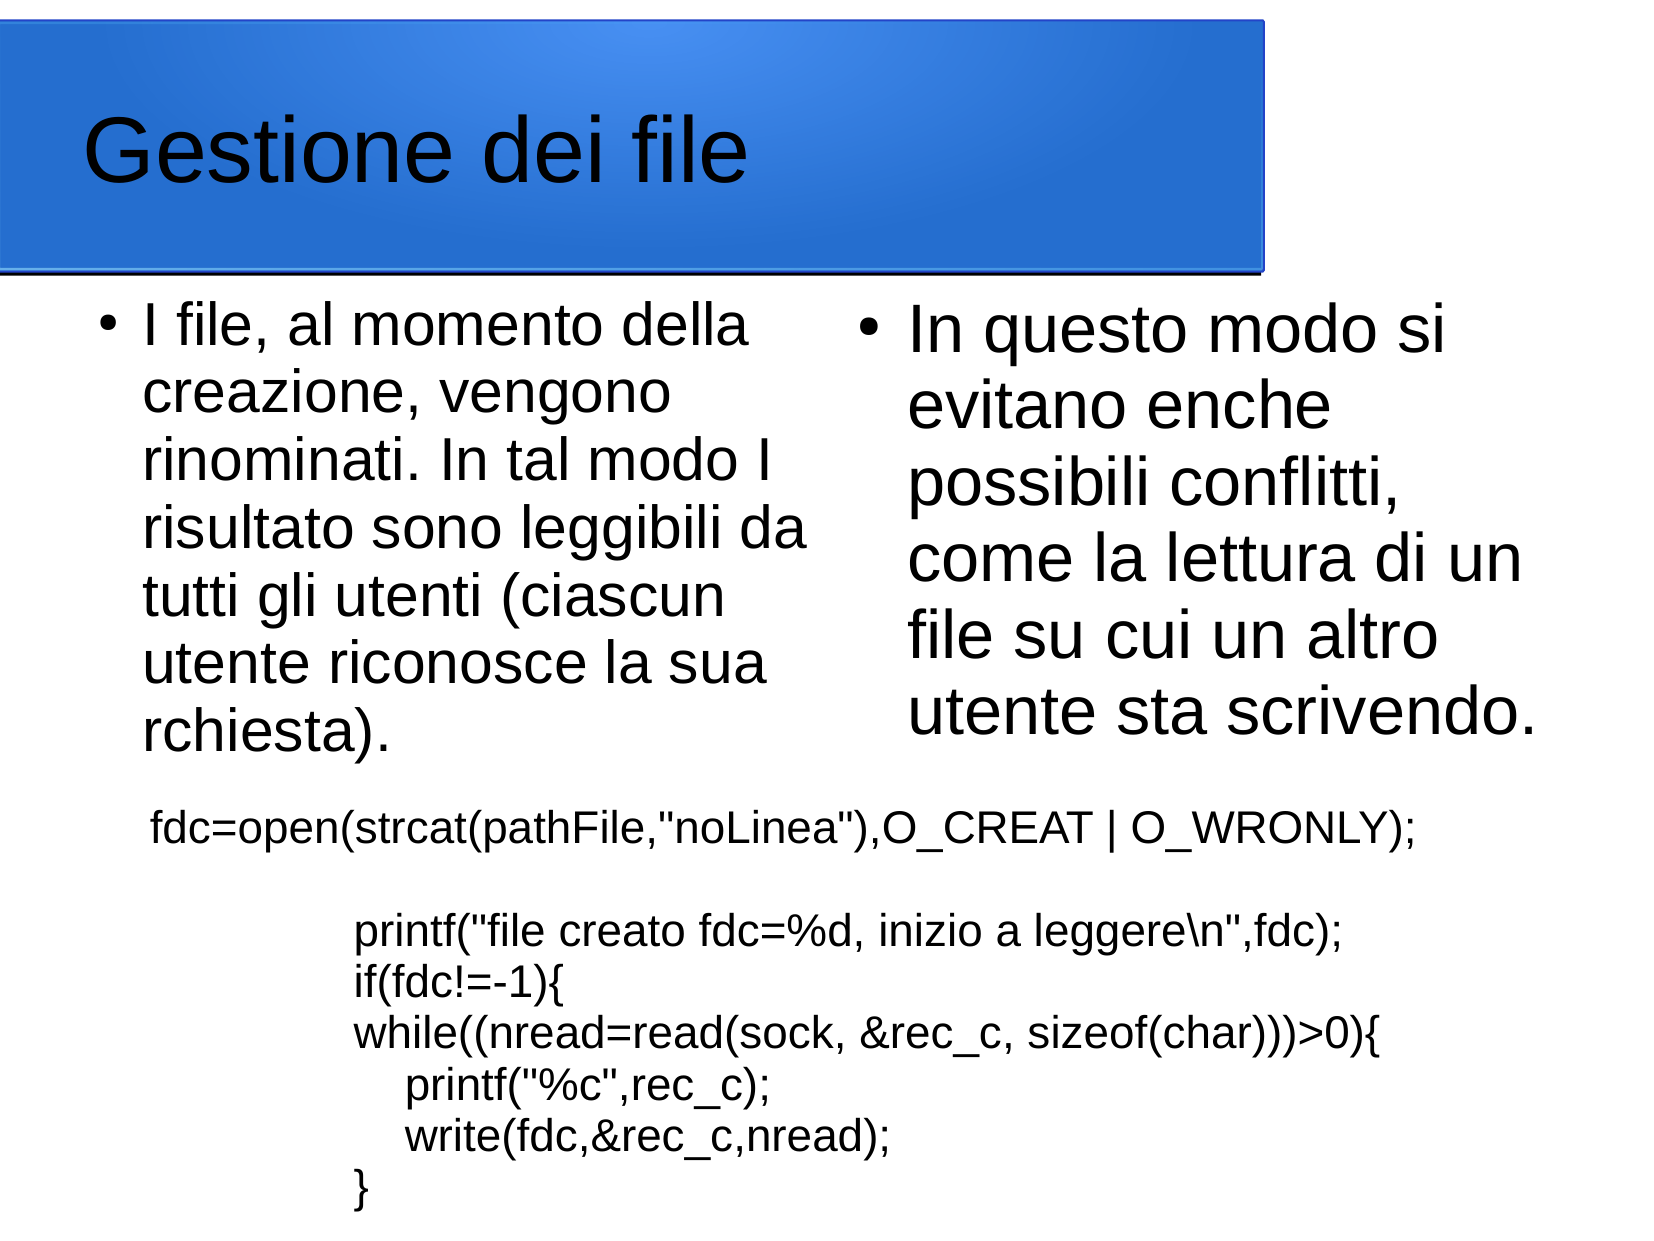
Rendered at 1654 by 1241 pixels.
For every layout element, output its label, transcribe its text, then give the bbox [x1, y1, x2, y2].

text_box fdc=open(strcat(pathFile,"noLinea"),O_CREAT | O_WRONLY); printf("file creato fdc=%d, inizio a leggere\n",fdc); if(fdc!=-1){ while((nread=read(sock, &rec_c, sizeof(char)))>0){ printf("%c",rec_c); write(fdc,&rec_c,nread); } [135, 795, 1654, 1241]
list I file, al momento della creazione, vengono rinominati. In tal modo I risultato sono leggibili da tutti gli utenti (ciascun utente riconosce la sua rchiesta). [82, 290, 809, 811]
list In questo modo si evitano enche possibili conflitti, come la lettura di un file su cui un altro utente sta scrivendo. [840, 290, 1567, 811]
title Gestione dei file [82, 47, 1235, 252]
